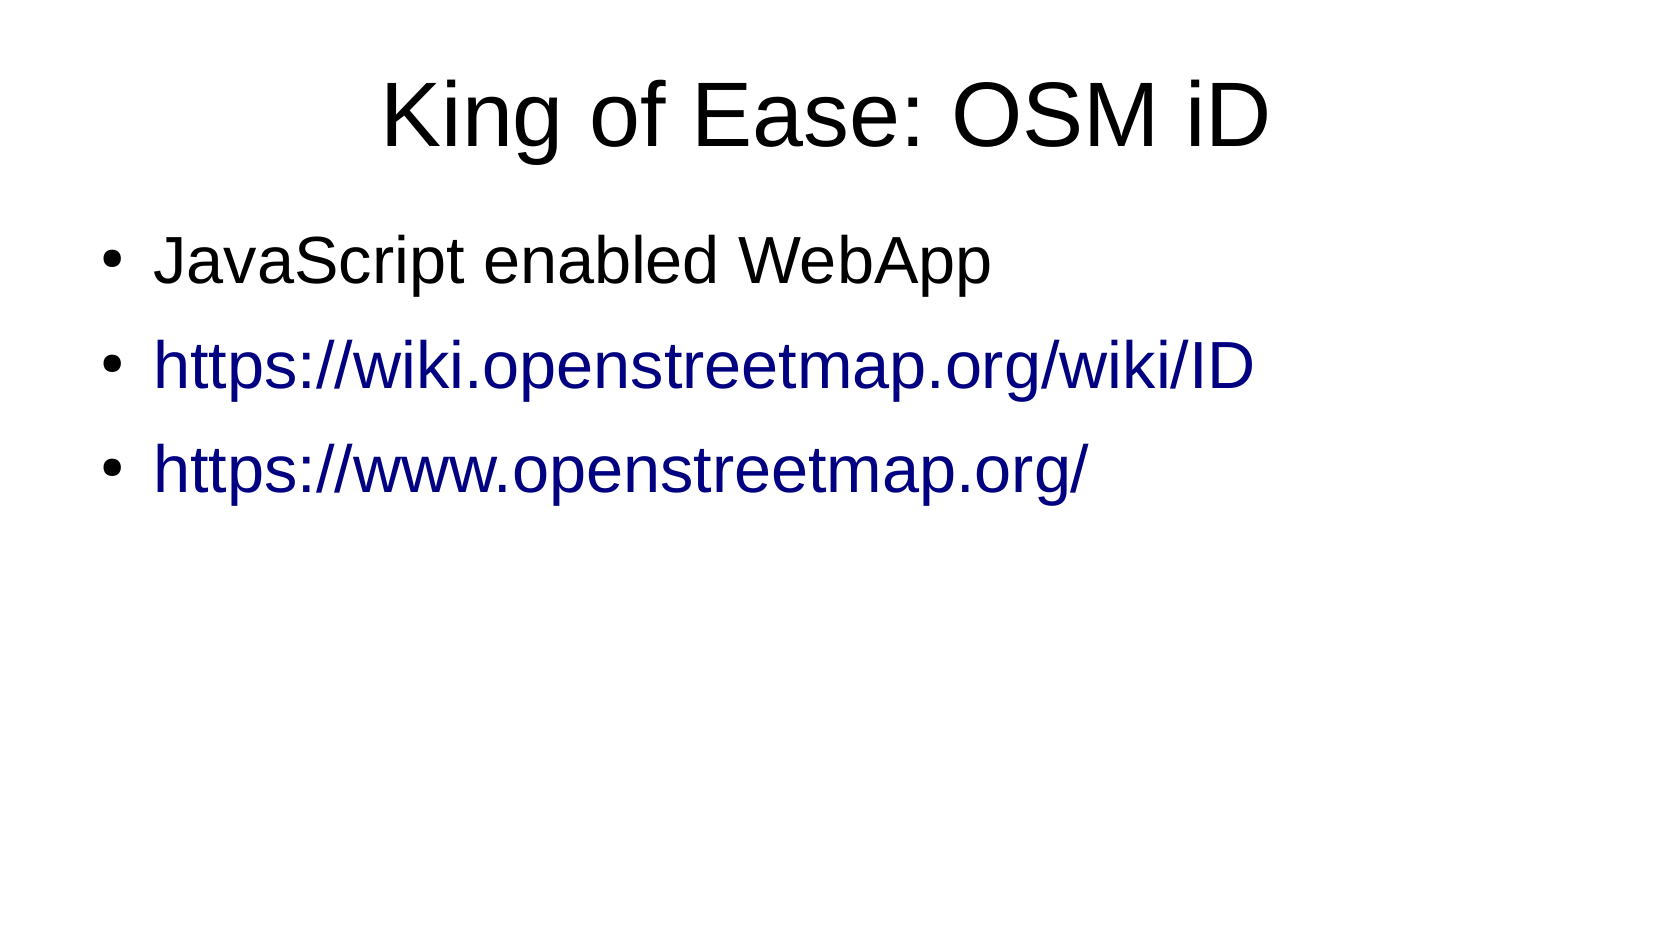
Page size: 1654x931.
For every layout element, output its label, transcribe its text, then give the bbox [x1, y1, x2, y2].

list JavaScript enabled WebApp https://wiki.openstreetmap.org/wiki/ID https://www.openstreetmap.org/ [82, 223, 1571, 763]
title King of Ease: OSM iD [82, 37, 1571, 193]
